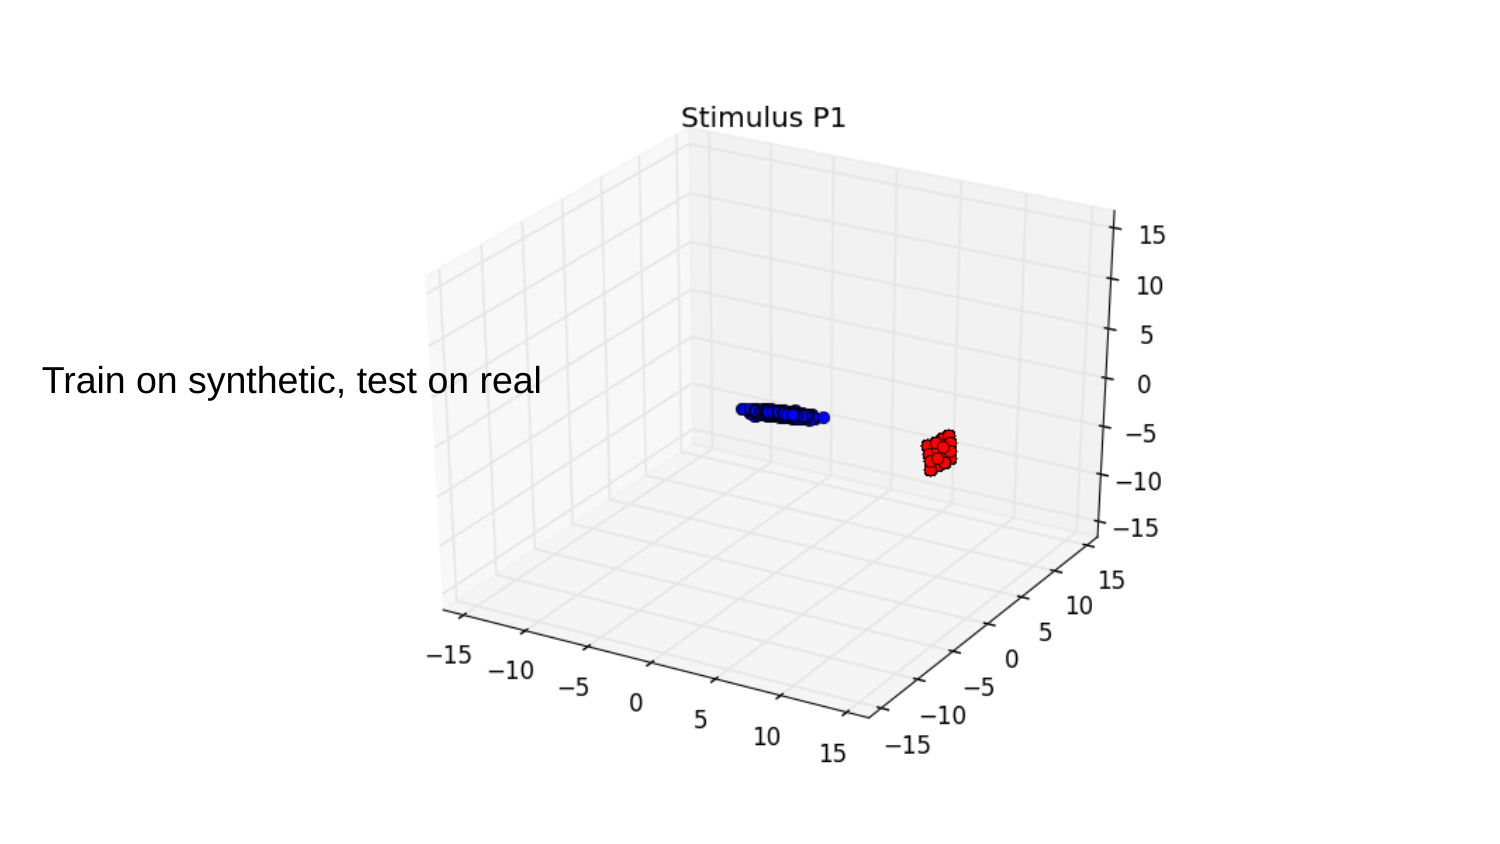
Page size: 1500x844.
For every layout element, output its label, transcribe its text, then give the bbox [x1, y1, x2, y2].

text_box Train on synthetic, test on real [26, 341, 588, 418]
picture [187, 0, 1313, 844]
